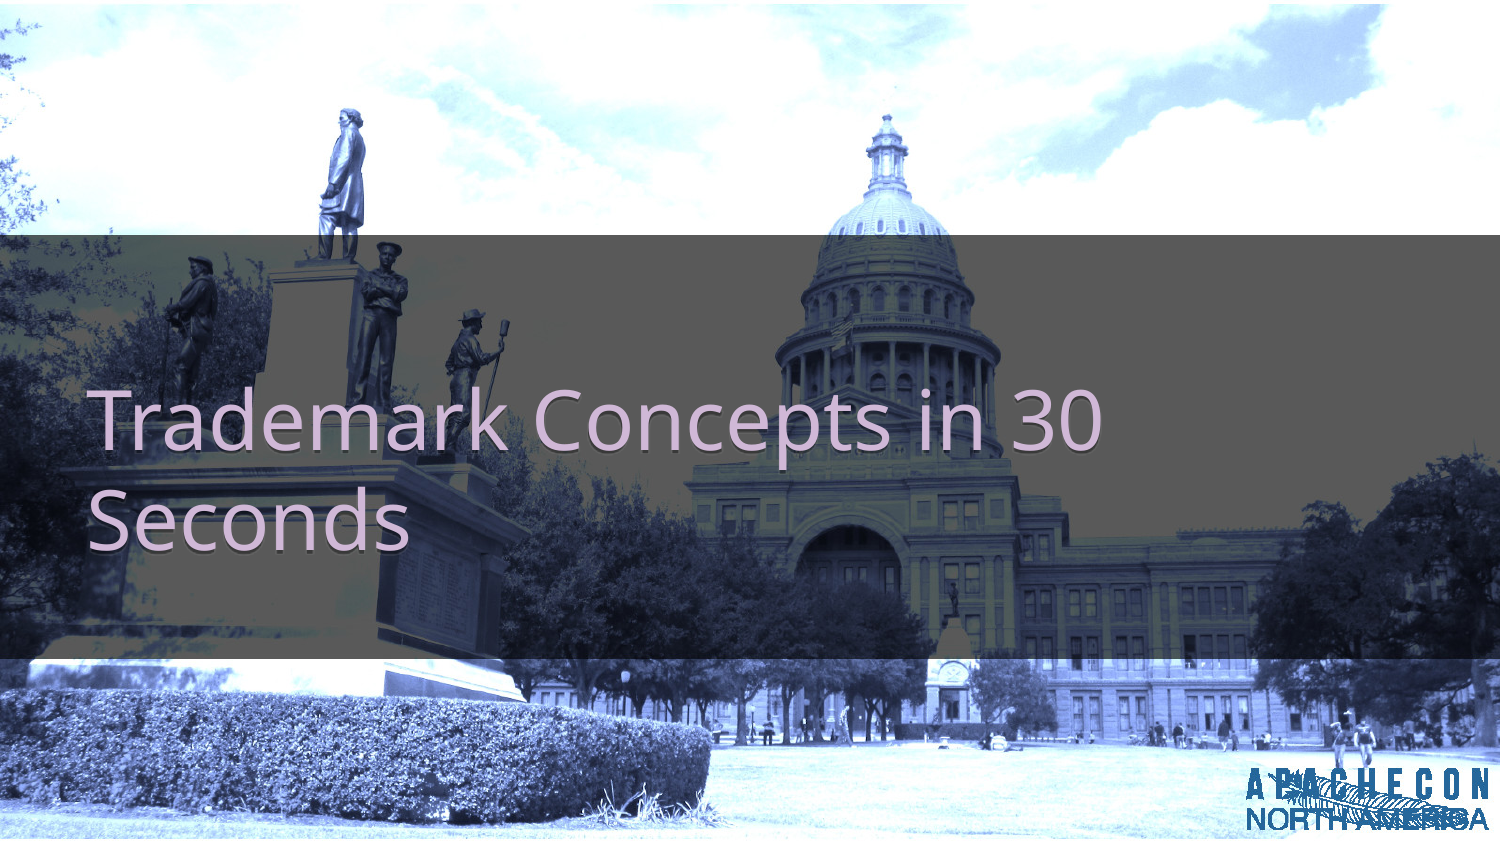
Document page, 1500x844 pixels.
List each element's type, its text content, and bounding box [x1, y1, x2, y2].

title Trademark Concepts in 30 Seconds [71, 359, 1347, 541]
picture [0, 0, 1500, 844]
